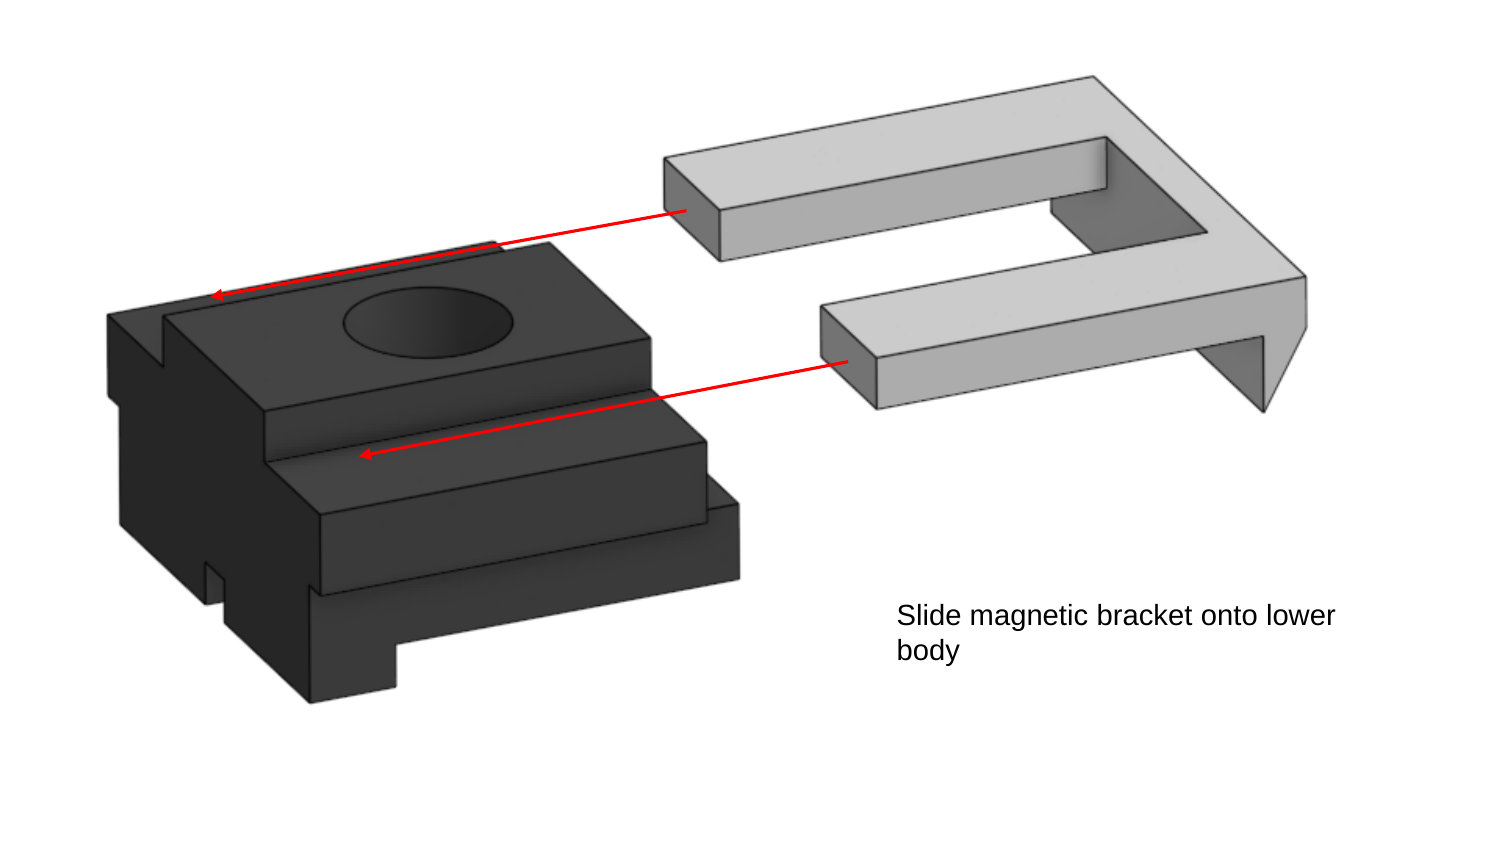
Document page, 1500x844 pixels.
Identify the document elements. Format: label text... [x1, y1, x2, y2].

text_box Slide magnetic bracket onto lower body [881, 581, 1371, 682]
picture [24, 24, 1402, 757]
